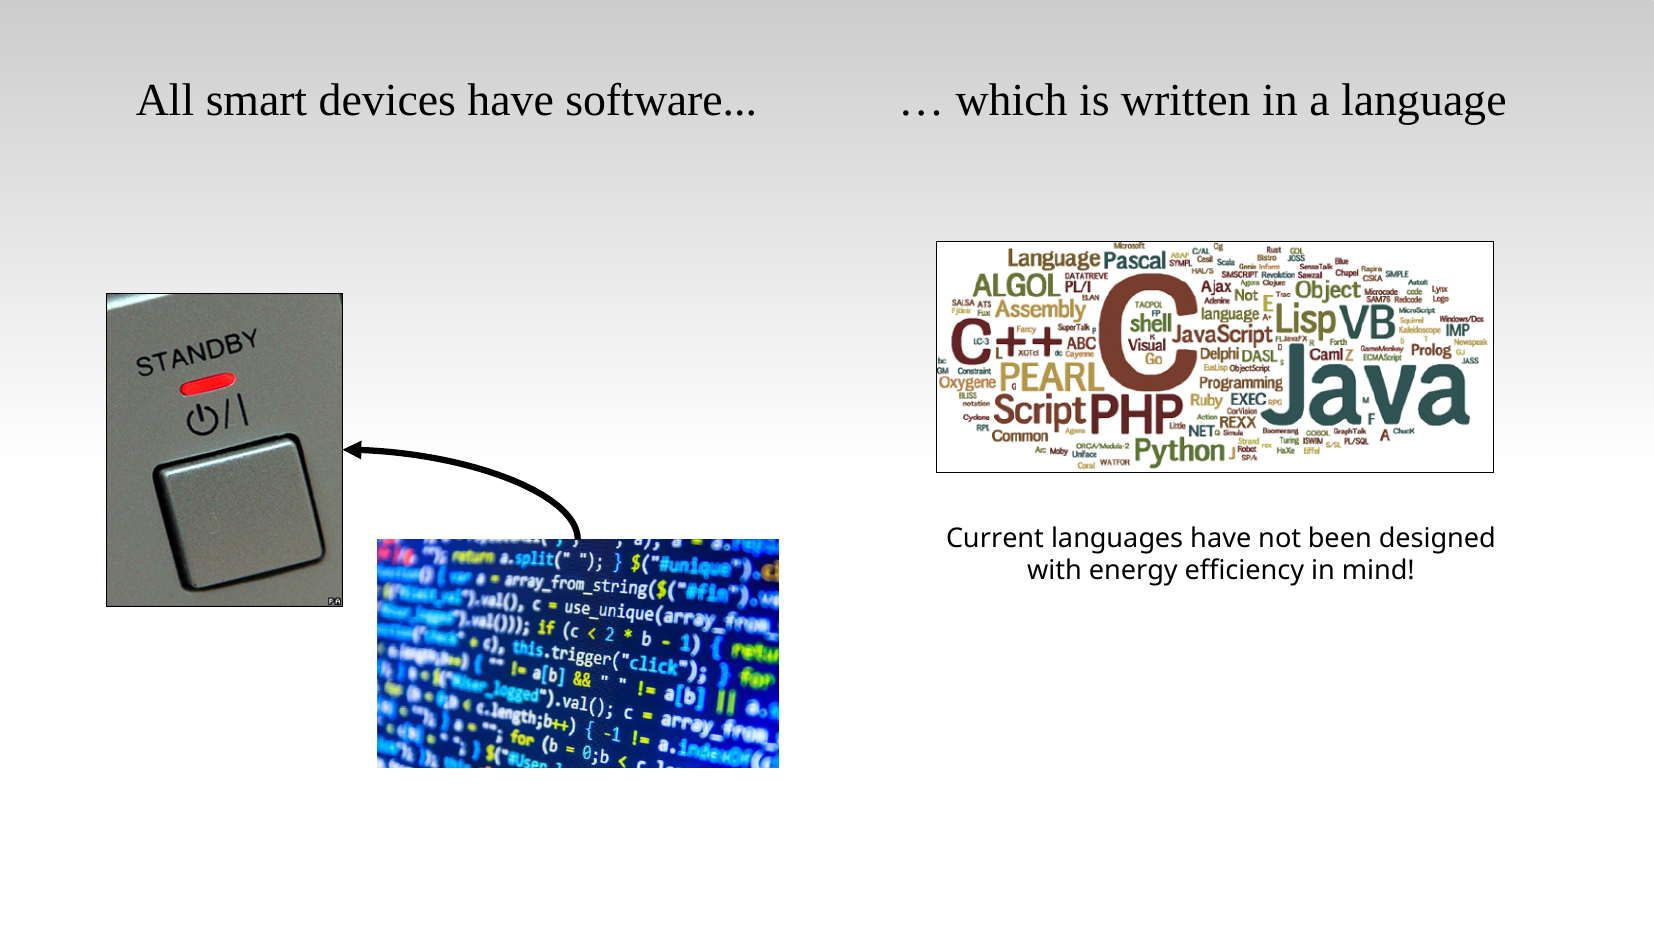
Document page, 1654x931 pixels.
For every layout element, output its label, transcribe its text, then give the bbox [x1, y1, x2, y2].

picture [377, 539, 779, 768]
list … which is written in a language [845, 75, 1572, 832]
text_box Current languages have not been designed with energy efficiency in mind! [911, 504, 1531, 604]
picture [936, 241, 1494, 473]
list All smart devices have software... [82, 75, 809, 832]
picture [106, 293, 343, 607]
